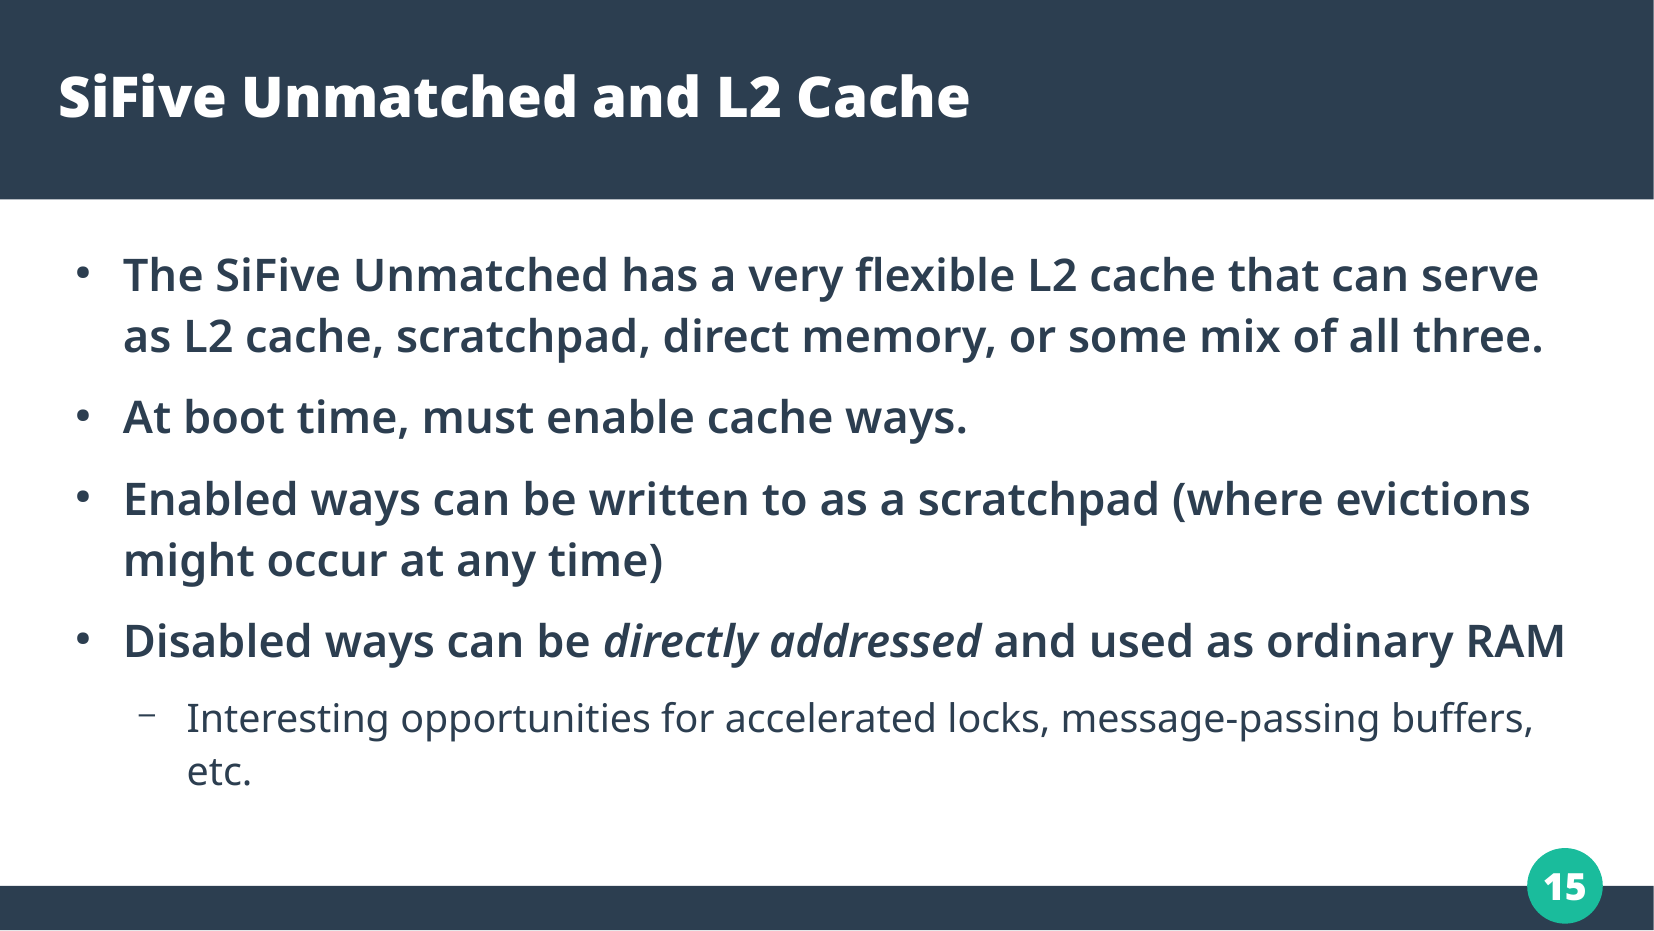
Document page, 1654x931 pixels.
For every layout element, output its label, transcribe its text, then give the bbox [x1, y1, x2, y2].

title SiFive Unmatched and L2 Cache [59, 37, 1595, 156]
list The SiFive Unmatched has a very flexible L2 cache that can serve as L2 cache, scratchpad, direct memory, or some mix of all three. At boot time, must enable cache ways. Enabled ways can be written to as a scratchpad (where evictions might occur at any time) Disabled ways can be directly addressed and used as ordinary RAM Interesting opportunities for accelerated locks, message-passing buffers, etc. [59, 243, 1595, 864]
